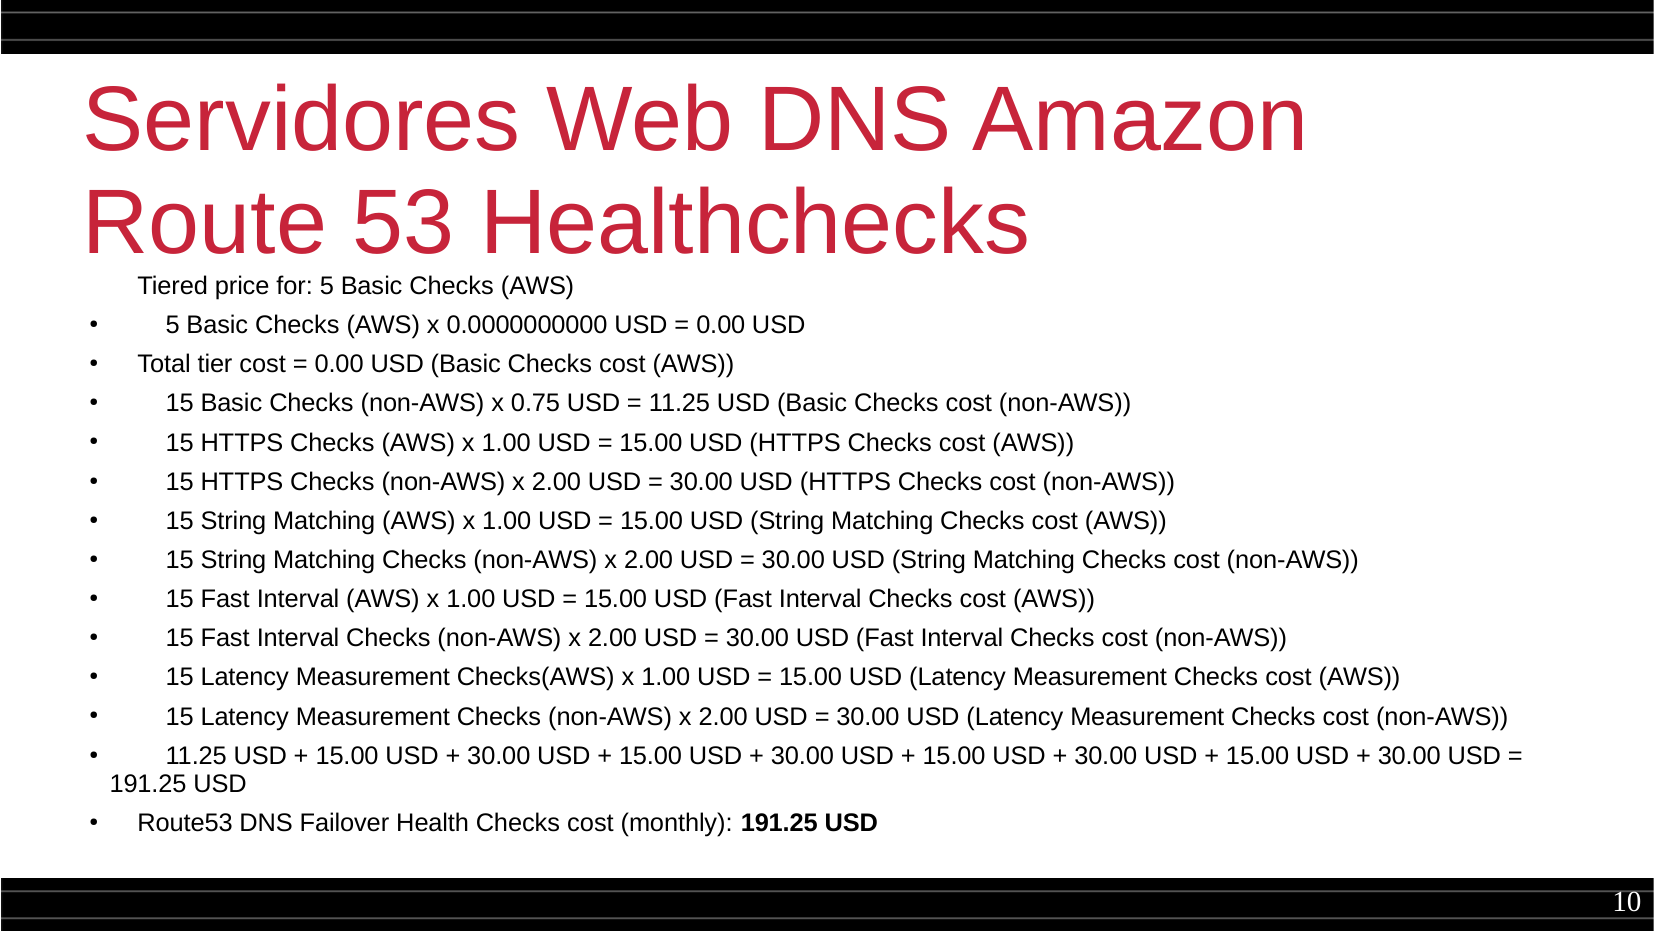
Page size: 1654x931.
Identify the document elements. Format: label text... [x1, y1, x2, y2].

title Servidores Web DNS Amazon Route 53 Healthchecks [82, 67, 1571, 271]
list Tiered price for: 5 Basic Checks (AWS) 5 Basic Checks (AWS) x 0.0000000000 USD = 0.00 USD Total tier cost = 0.00 USD (Basic Checks cost (AWS)) 15 Basic Checks (non-AWS) x 0.75 USD = 11.25 USD (Basic Checks cost (non-AWS)) 15 HTTPS Checks (AWS) x 1.00 USD = 15.00 USD (HTTPS Checks cost (AWS)) 15 HTTPS Checks (non-AWS) x 2.00 USD = 30.00 USD (HTTPS Checks cost (non-AWS)) 15 String Matching (AWS) x 1.00 USD = 15.00 USD (String Matching Checks cost (AWS)) 15 String Matching Checks (non-AWS) x 2.00 USD = 30.00 USD (String Matching Checks cost (non-AWS)) 15 Fast Interval (AWS) x 1.00 USD = 15.00 USD (Fast Interval Checks cost (AWS)) 15 Fast Interval Checks (non-AWS) x 2.00 USD = 30.00 USD (Fast Interval Checks cost (non-AWS)) 15 Latency Measurement Checks(AWS) x 1.00 USD = 15.00 USD (Latency Measurement Checks cost (AWS)) 15 Latency Measurement Checks (non-AWS) x 2.00 USD = 30.00 USD (Latency Measurement Checks cost (non-AWS)) 11.25 USD + 15.00 USD + 30.00 USD + 15.00 USD + 30.00 USD + 15.00 USD + 30.00 USD + 15.00 USD + 30.00 USD = 191.25 USD Route53 DNS Failover Health Checks cost (monthly): 191.25 USD [82, 271, 1571, 851]
picture [1, 0, 1654, 54]
picture [1, 878, 1654, 931]
